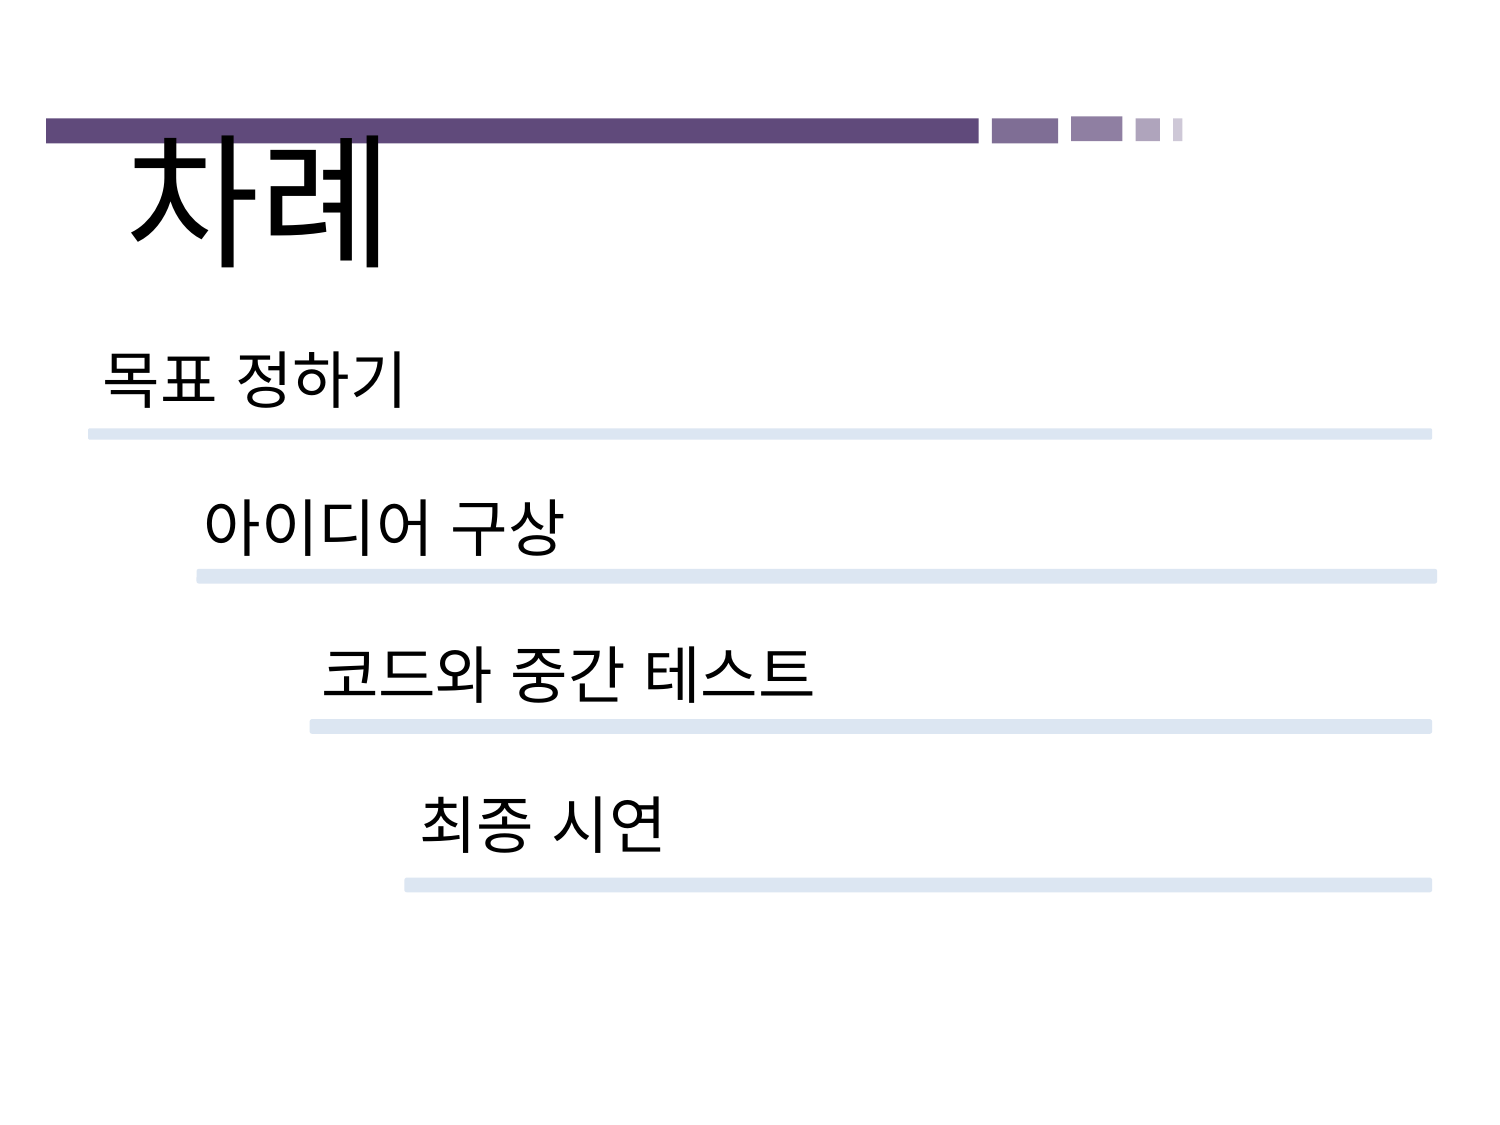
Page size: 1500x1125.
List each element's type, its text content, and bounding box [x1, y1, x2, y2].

text_box [1071, 116, 1123, 142]
text_box [46, 118, 110, 144]
text_box [656, 118, 979, 144]
text_box 아이디어 구상 [188, 481, 904, 572]
text_box [991, 118, 1059, 144]
text_box [88, 428, 1433, 440]
text_box [309, 719, 1433, 734]
text_box 차례 [110, 103, 656, 294]
text_box 최종 시연 [404, 778, 1119, 868]
text_box [196, 568, 1438, 584]
text_box 목표 정하기 [88, 333, 798, 424]
text_box [1173, 118, 1183, 142]
text_box [404, 877, 1433, 893]
text_box [1135, 118, 1160, 142]
text_box 코드와 중간 테스트 [306, 628, 1021, 718]
